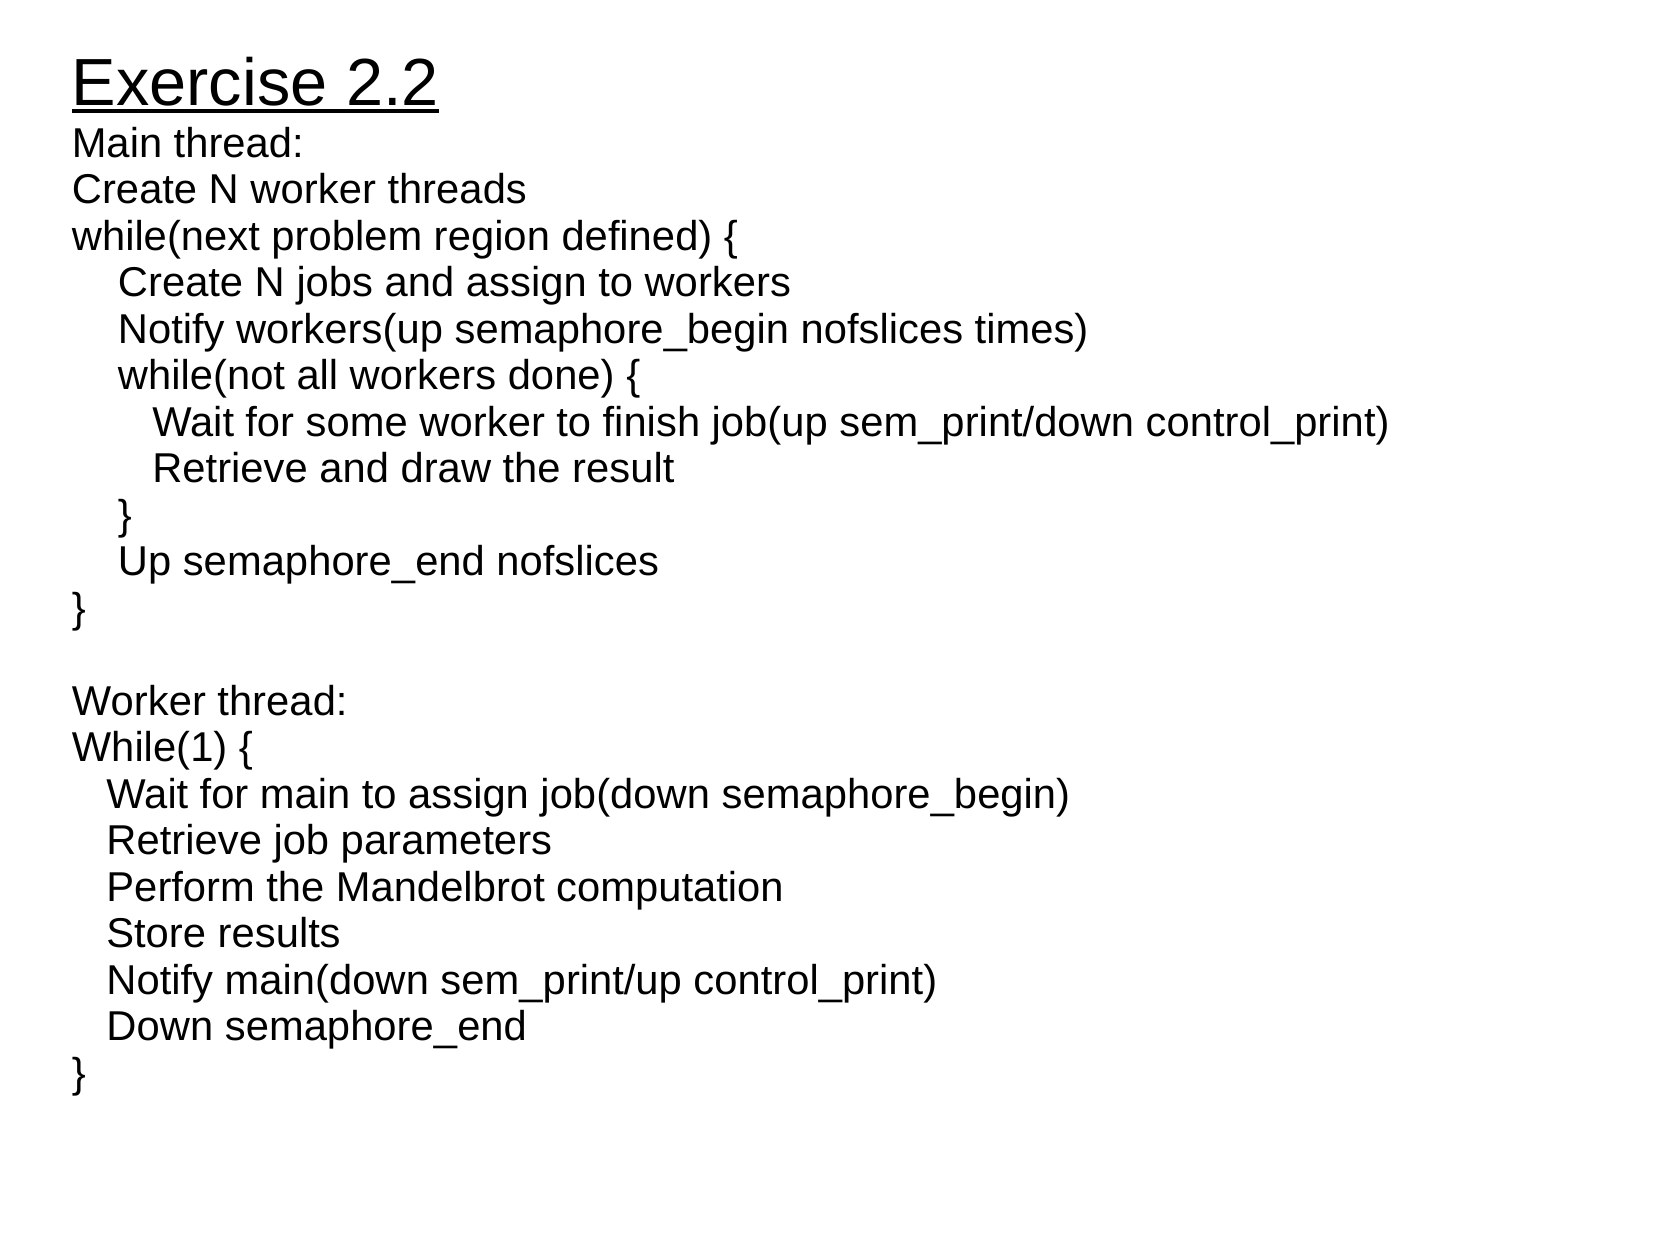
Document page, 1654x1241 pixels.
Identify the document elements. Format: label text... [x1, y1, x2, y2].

subtitle Exercise 2.2 Main thread: Create N worker threads while(next problem region defined) { Create N jobs and assign to workers Notify workers(up semaphore_begin nofslices times) while(not all workers done) { Wait for some worker to finish job(up sem_print/down control_print) Retrieve and draw the result } Up semaphore_end nofslices } Worker thread: While(1) { Wait for main to assign job(down semaphore_begin) Retrieve job parameters Perform the Mandelbrot computation Store results Notify main(down sem_print/up control_print) Down semaphore_end } [71, 45, 1561, 1186]
